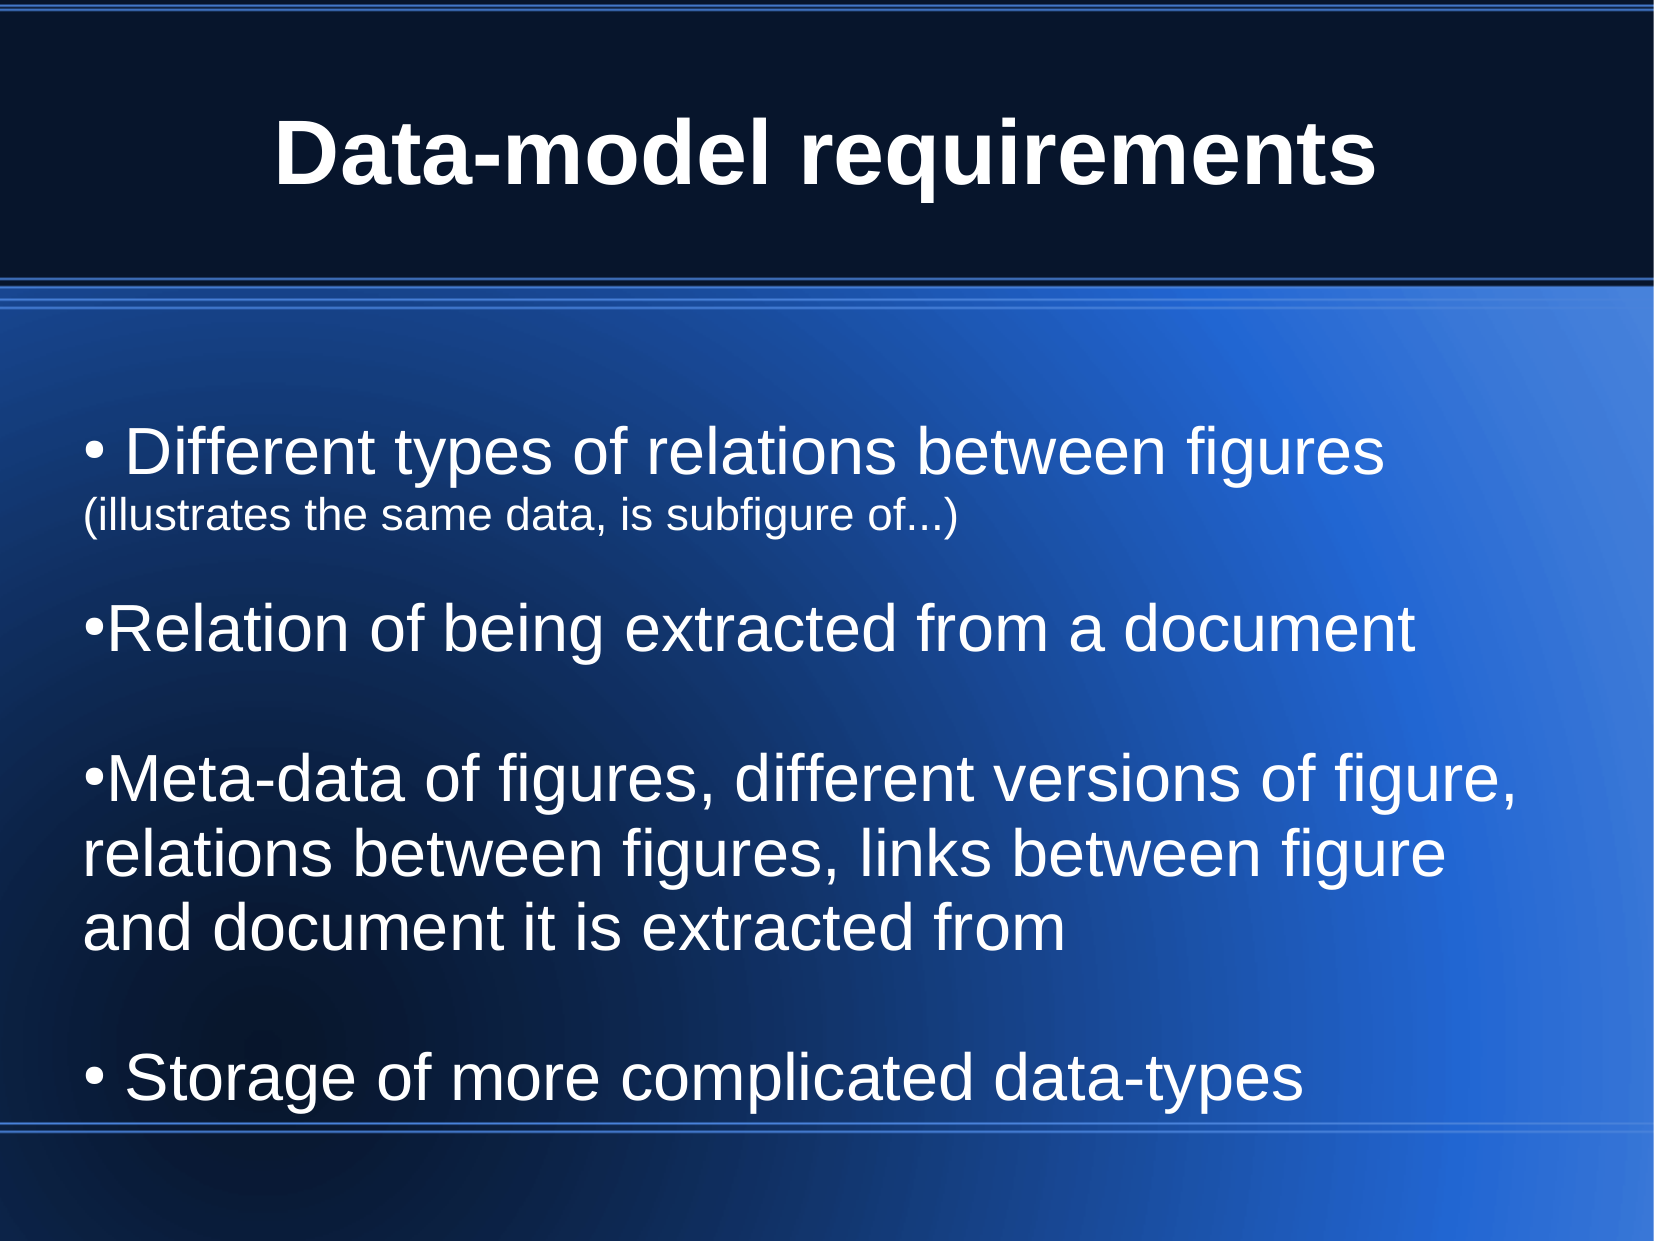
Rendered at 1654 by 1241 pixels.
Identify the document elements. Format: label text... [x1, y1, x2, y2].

title Data-model requirements [82, 49, 1571, 257]
subtitle Different types of relations between figures (illustrates the same data, is subfigure of...) Relation of being extracted from a document Meta-data of figures, different versions of figure, relations between figures, links between figure and document it is extracted from Storage of more complicated data-types [82, 355, 1571, 1174]
picture [0, 0, 1654, 1241]
